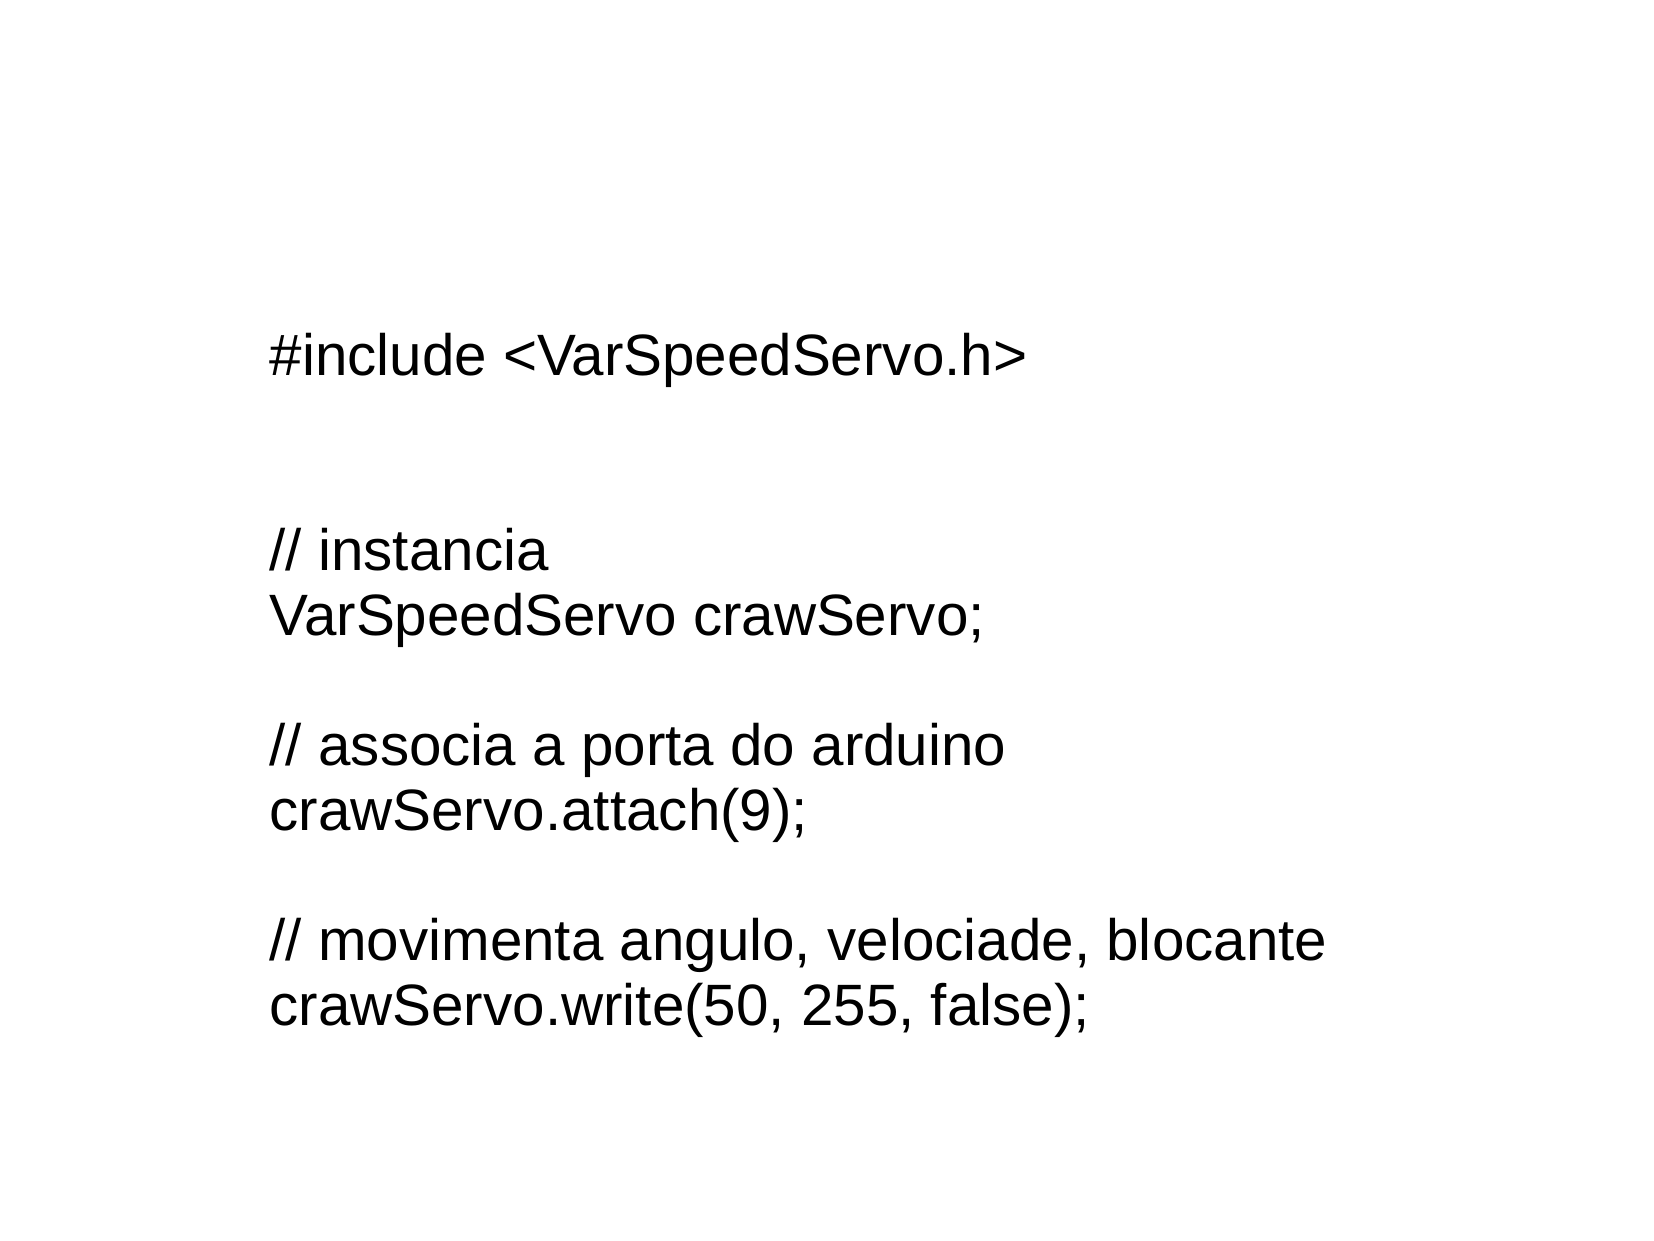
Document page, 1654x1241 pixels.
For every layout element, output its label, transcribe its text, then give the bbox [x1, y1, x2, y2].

text_box #include <VarSpeedServo.h> // instancia VarSpeedServo crawServo; // associa a porta do arduino crawServo.attach(9); // movimenta angulo, velociade, blocante crawServo.write(50, 255, false); [255, 315, 1344, 1048]
